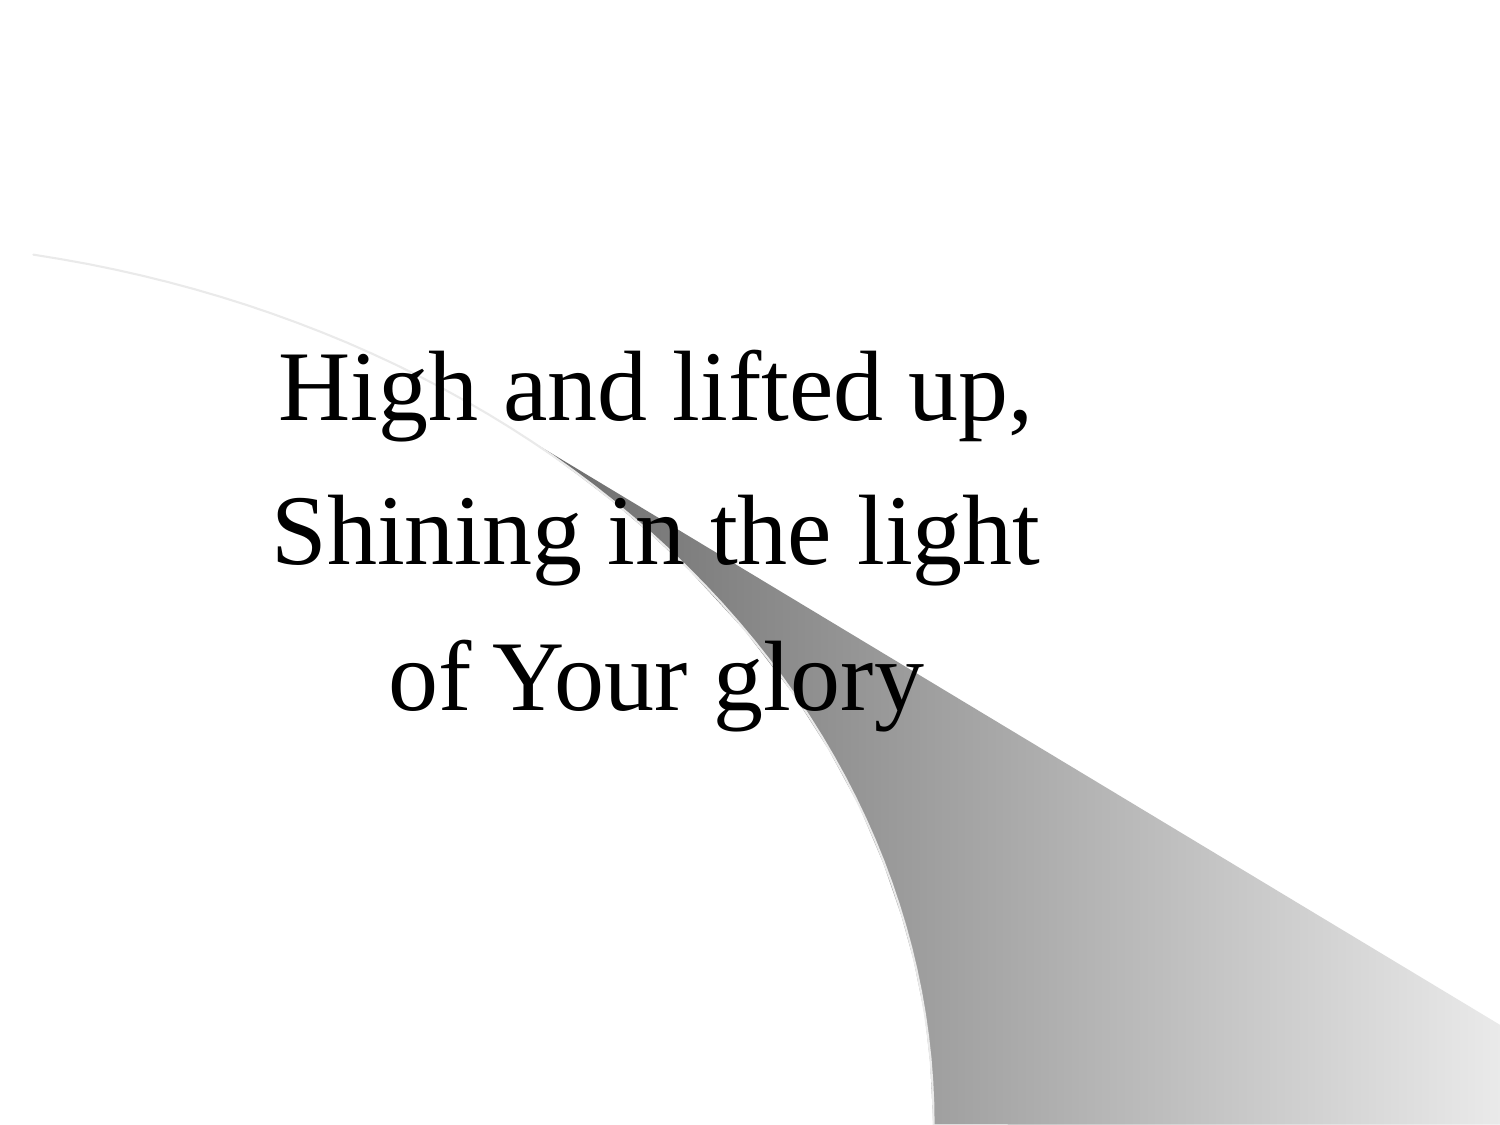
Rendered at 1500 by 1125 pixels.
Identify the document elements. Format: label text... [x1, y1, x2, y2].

subtitle High and lifted up, Shining in the light of Your glory [112, 200, 1200, 850]
